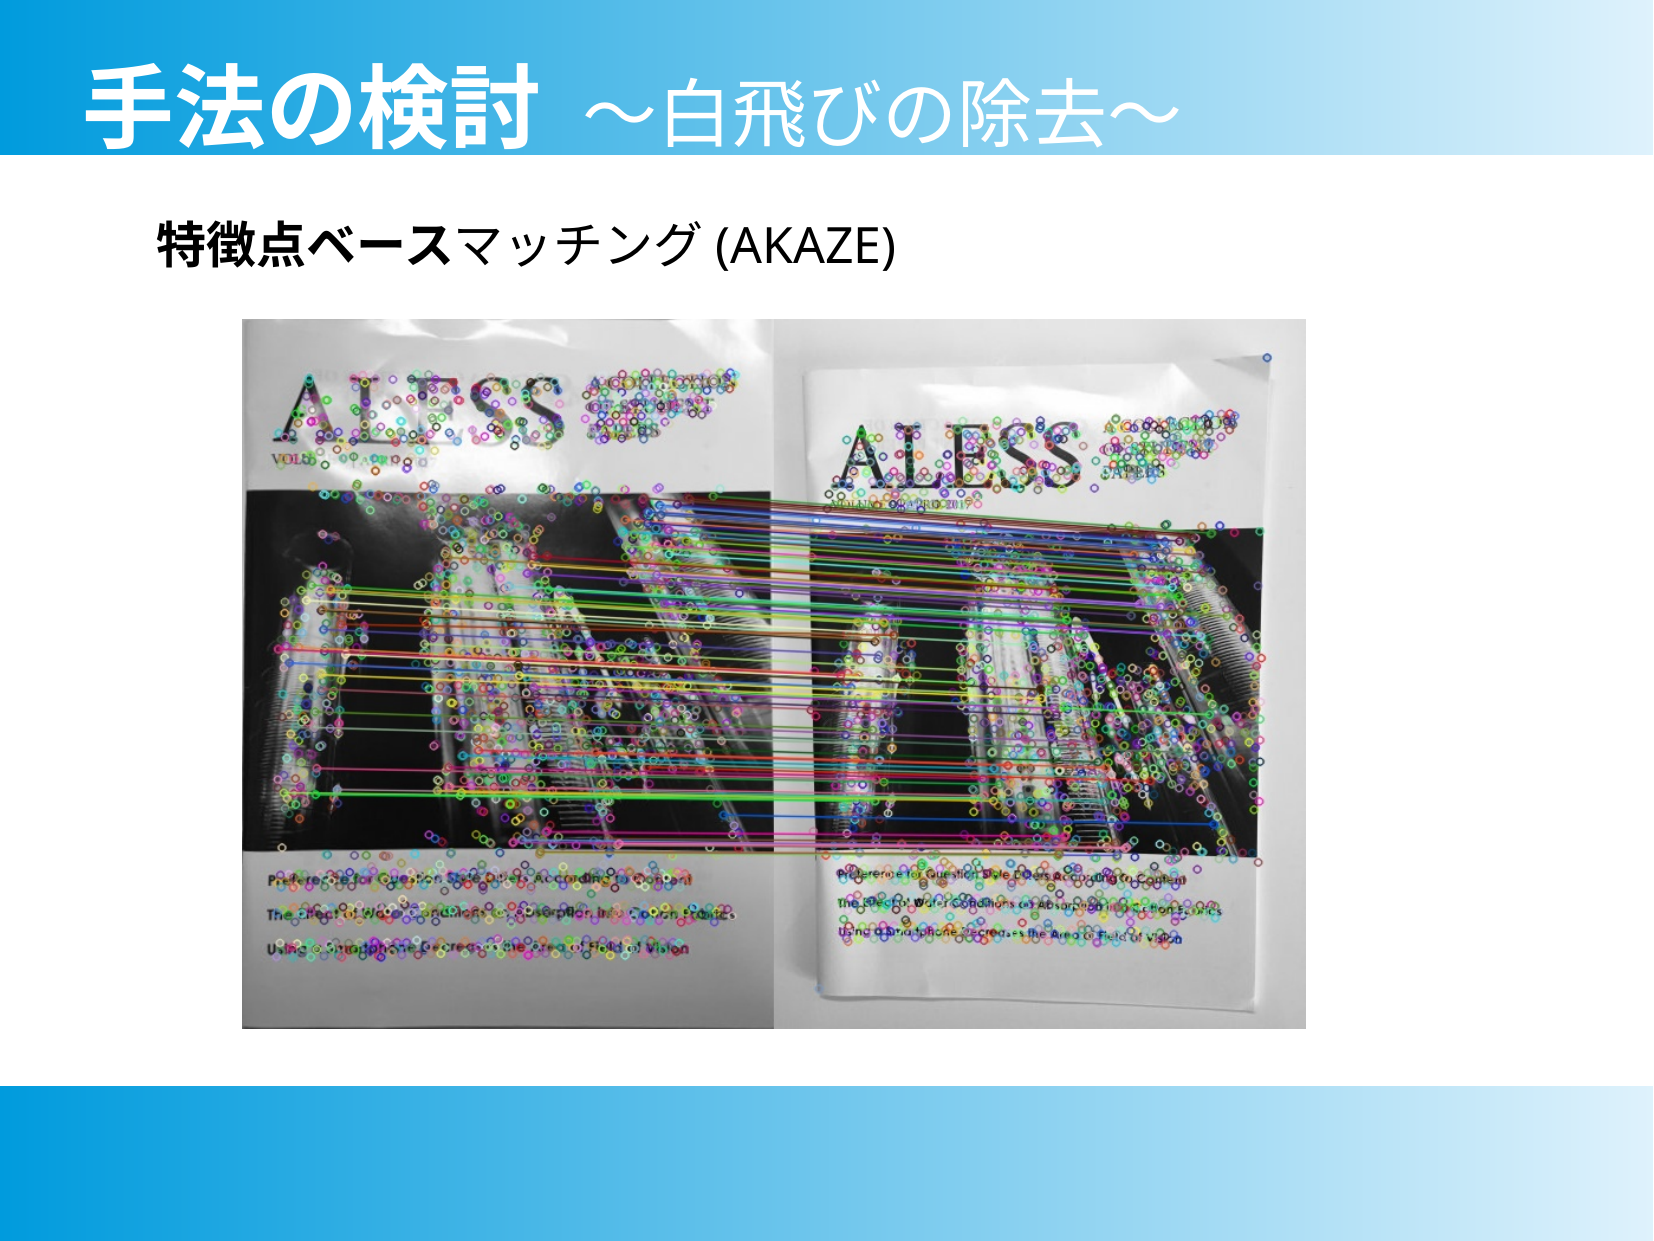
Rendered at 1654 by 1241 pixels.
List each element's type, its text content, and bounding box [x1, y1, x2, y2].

text_box 特徴点ベースマッチング (AKAZE) [141, 198, 1028, 363]
title 手法の検討 〜白飛びの除去〜 [82, 32, 1571, 171]
picture [242, 319, 1306, 1029]
